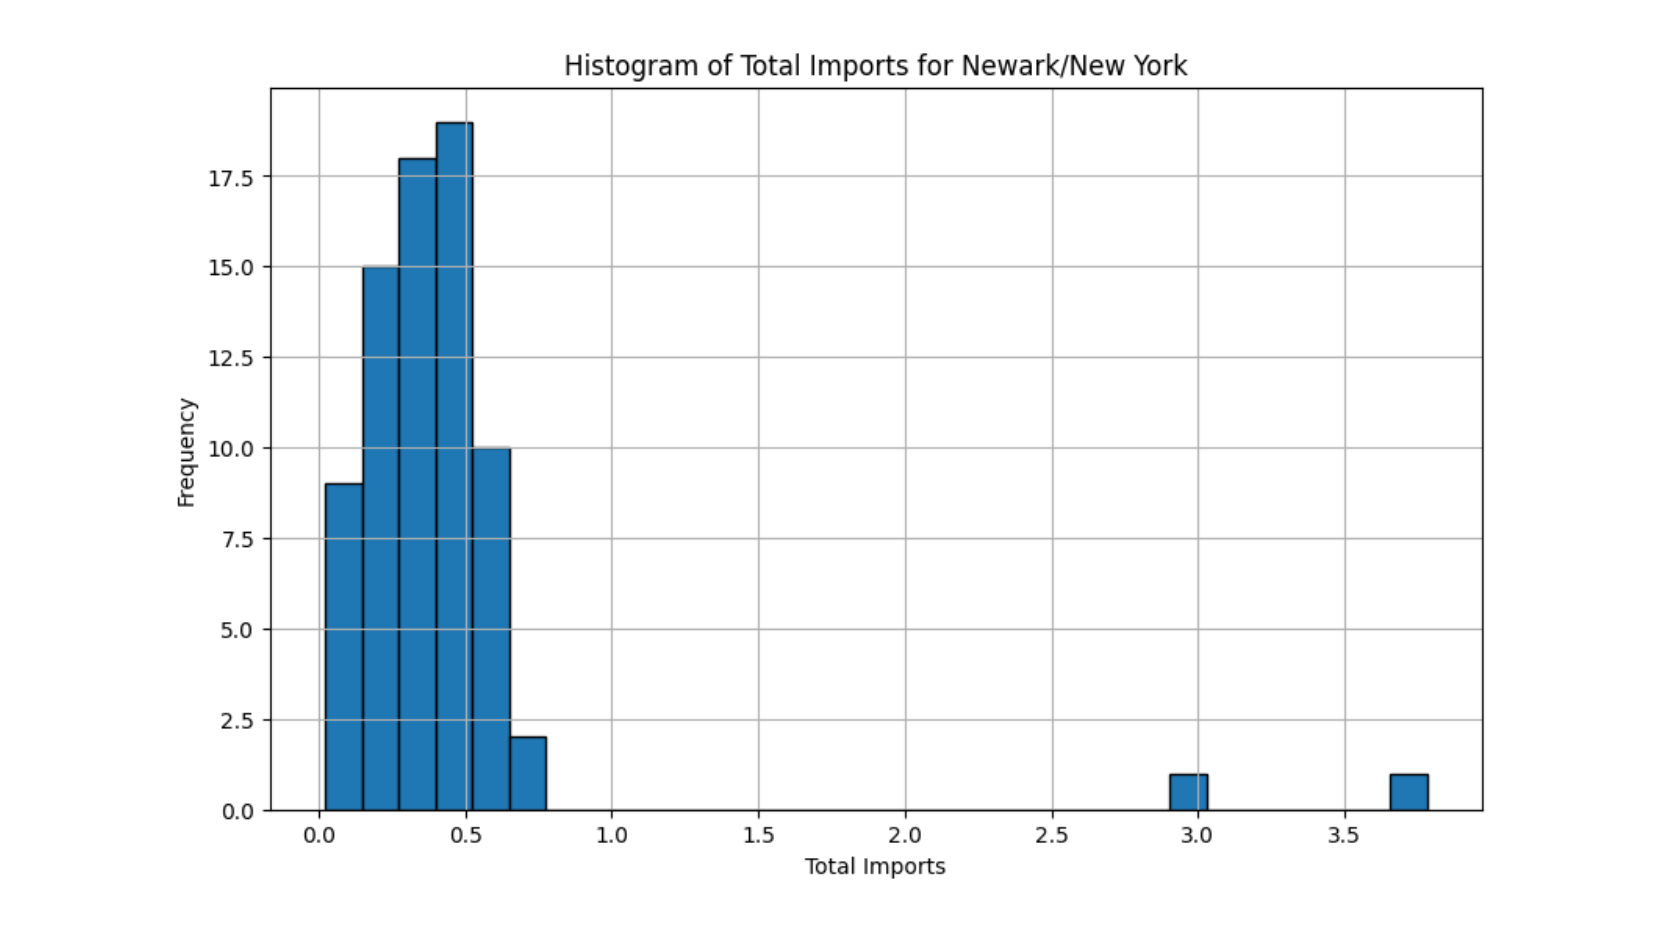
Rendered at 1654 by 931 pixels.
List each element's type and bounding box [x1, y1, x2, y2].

picture [161, 38, 1498, 893]
